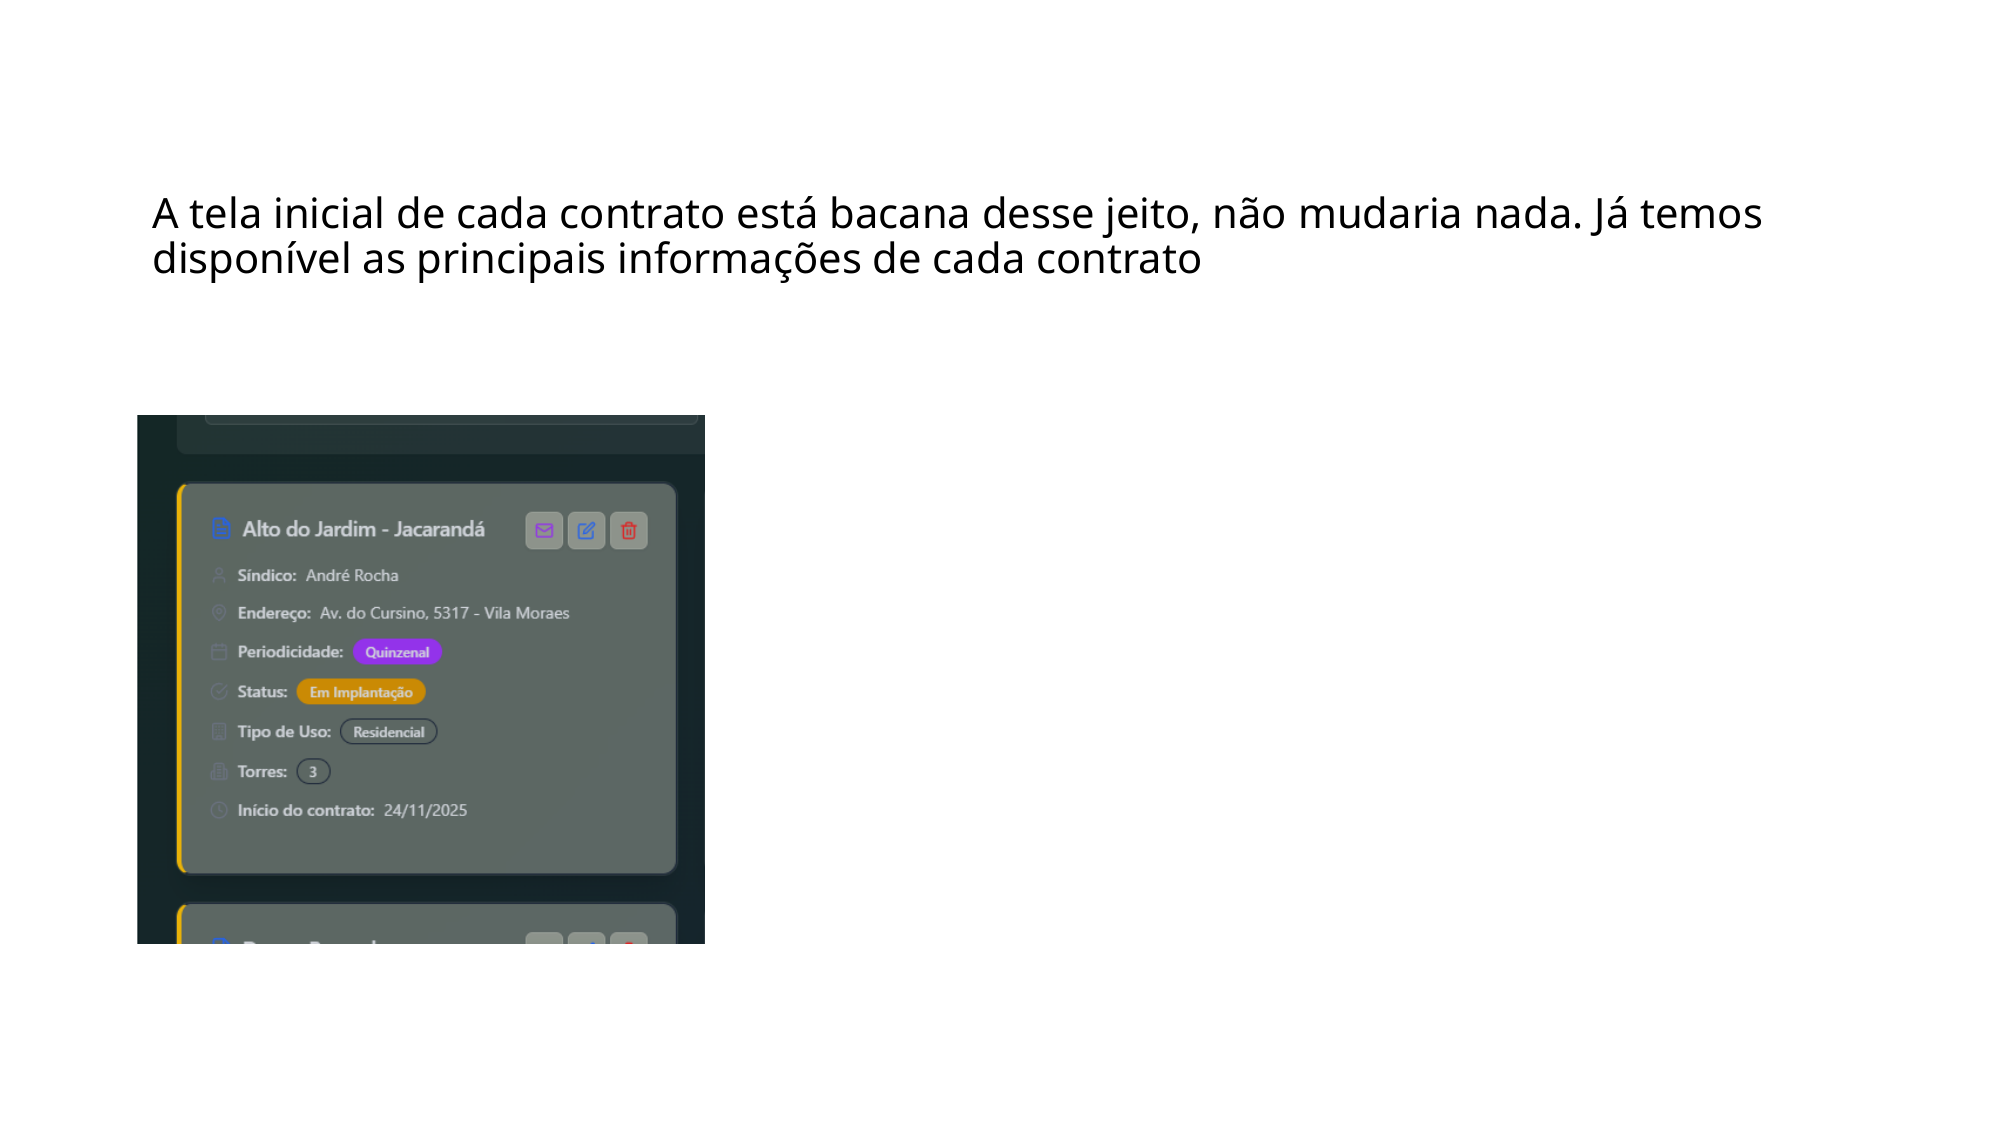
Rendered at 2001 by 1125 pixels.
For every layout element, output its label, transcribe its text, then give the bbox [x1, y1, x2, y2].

title A tela inicial de cada contrato está bacana desse jeito, não mudaria nada. Já temos disponível as principais informações de cada contrato [137, 59, 1863, 416]
picture [137, 416, 705, 944]
